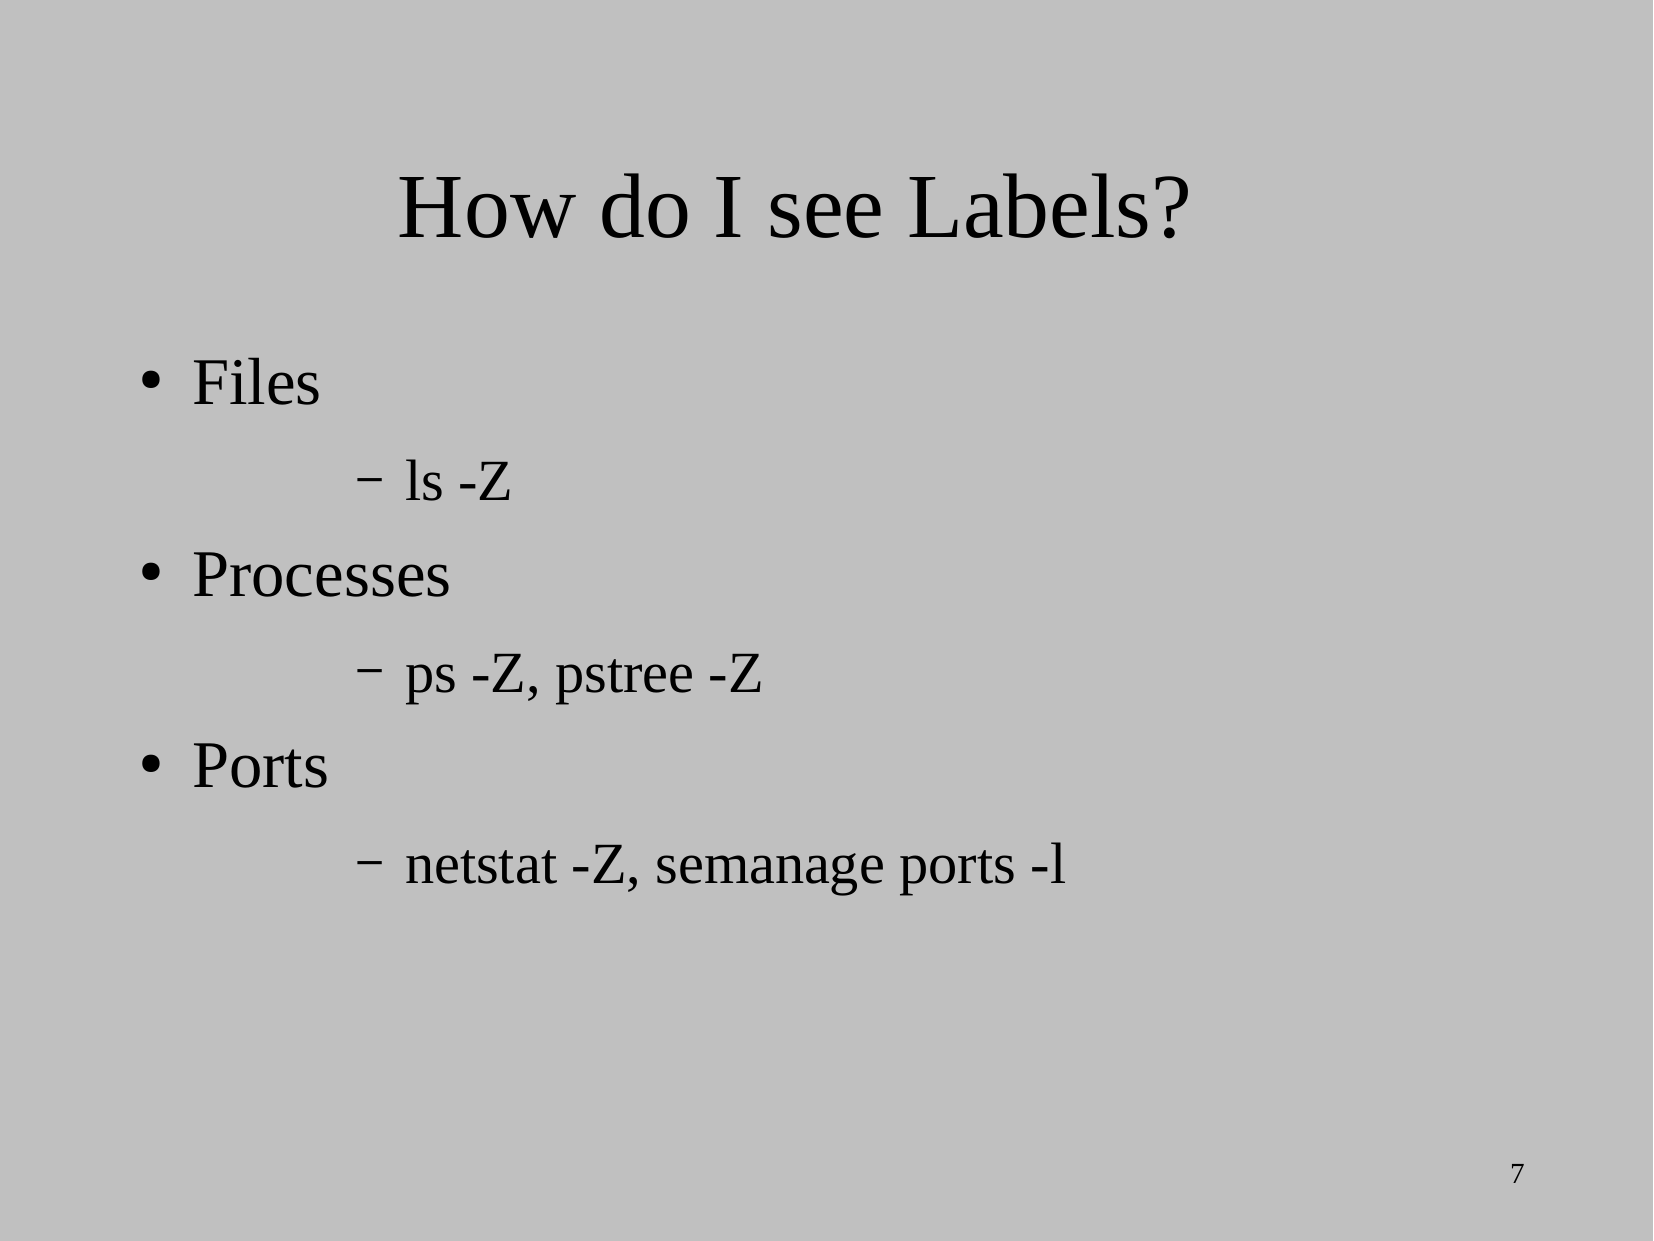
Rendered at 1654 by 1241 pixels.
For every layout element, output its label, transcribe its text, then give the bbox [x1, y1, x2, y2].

list Files ls -Z Processes ps -Z, pstree -Z Ports netstat -Z, semanage ports -l [121, 344, 1534, 1164]
title How do I see Labels? [312, 102, 1279, 310]
